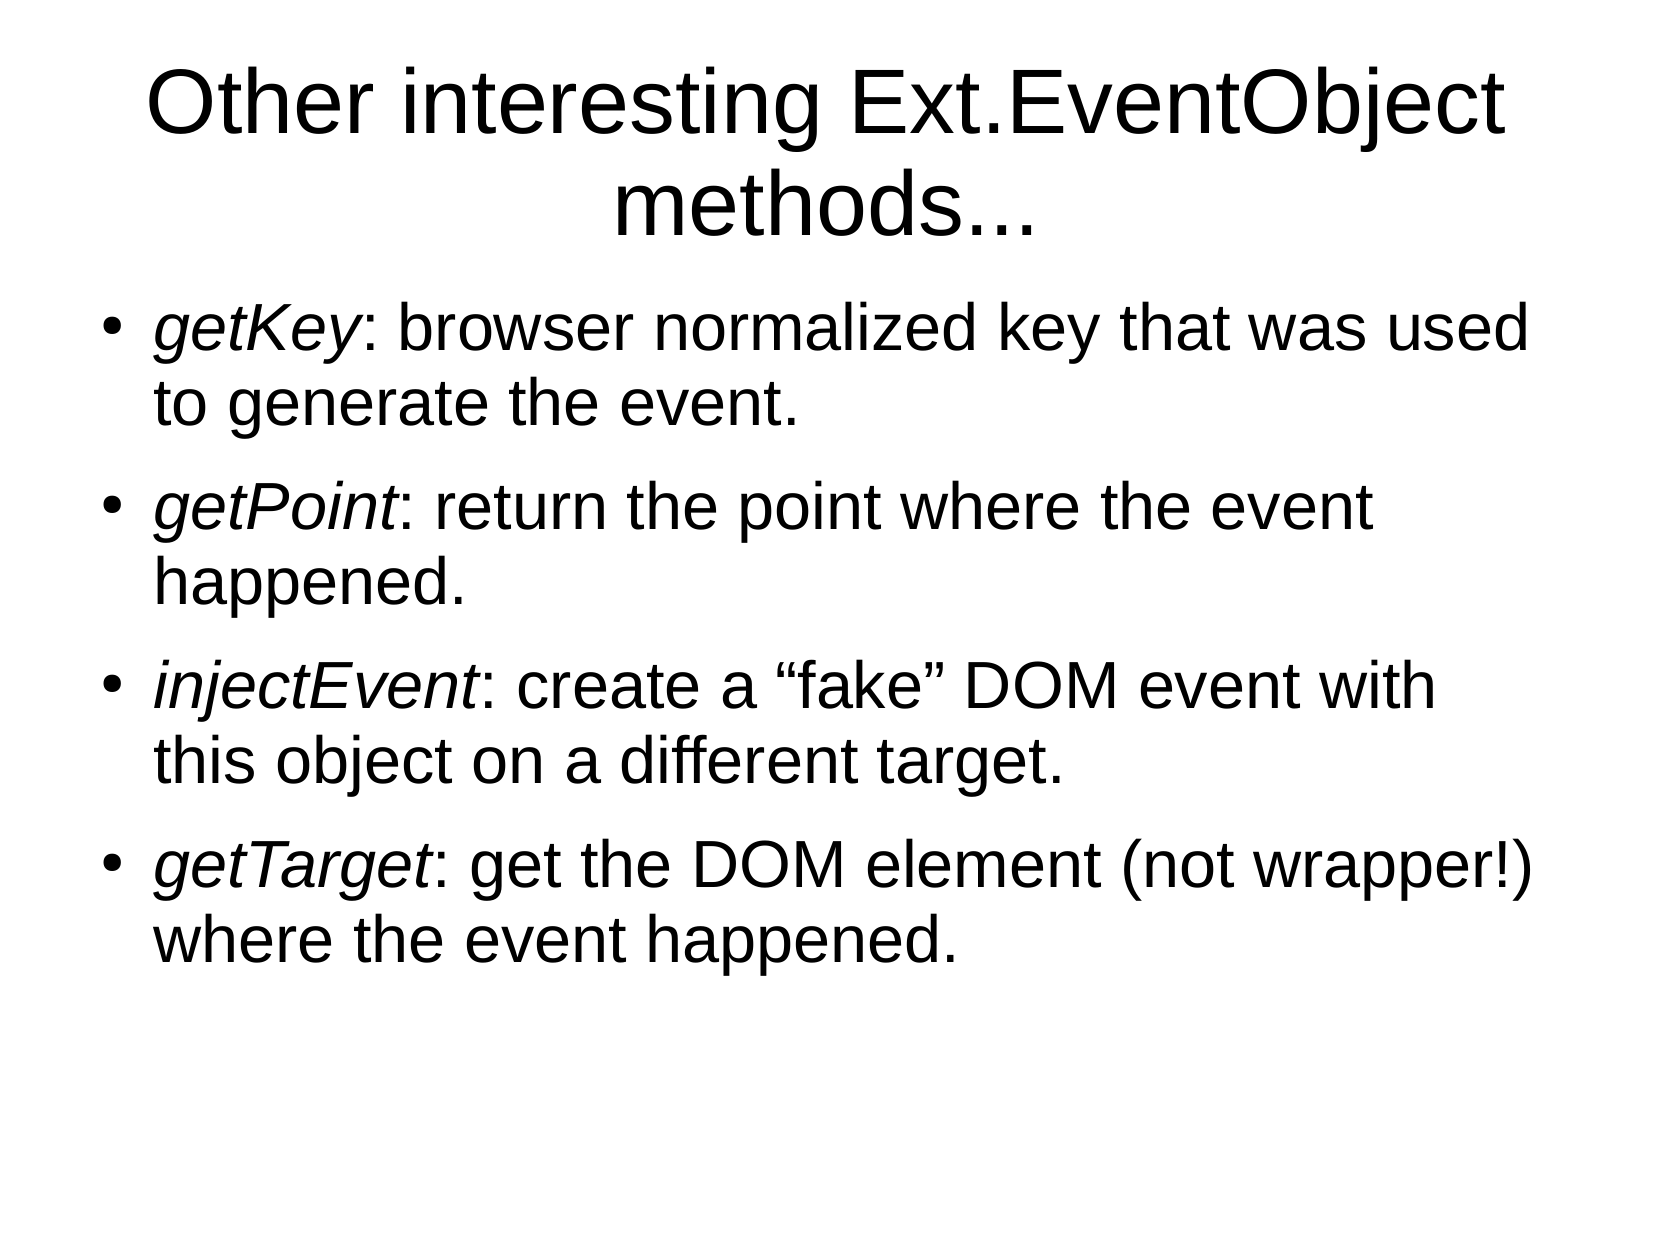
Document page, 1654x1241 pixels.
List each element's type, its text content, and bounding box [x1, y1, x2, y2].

title Other interesting Ext.EventObject methods... [82, 49, 1571, 257]
list getKey: browser normalized key that was used to generate the event. getPoint: return the point where the event happened. injectEvent: create a “fake” DOM event with this object on a different target. getTarget: get the DOM element (not wrapper!) where the event happened. [82, 290, 1538, 1010]
